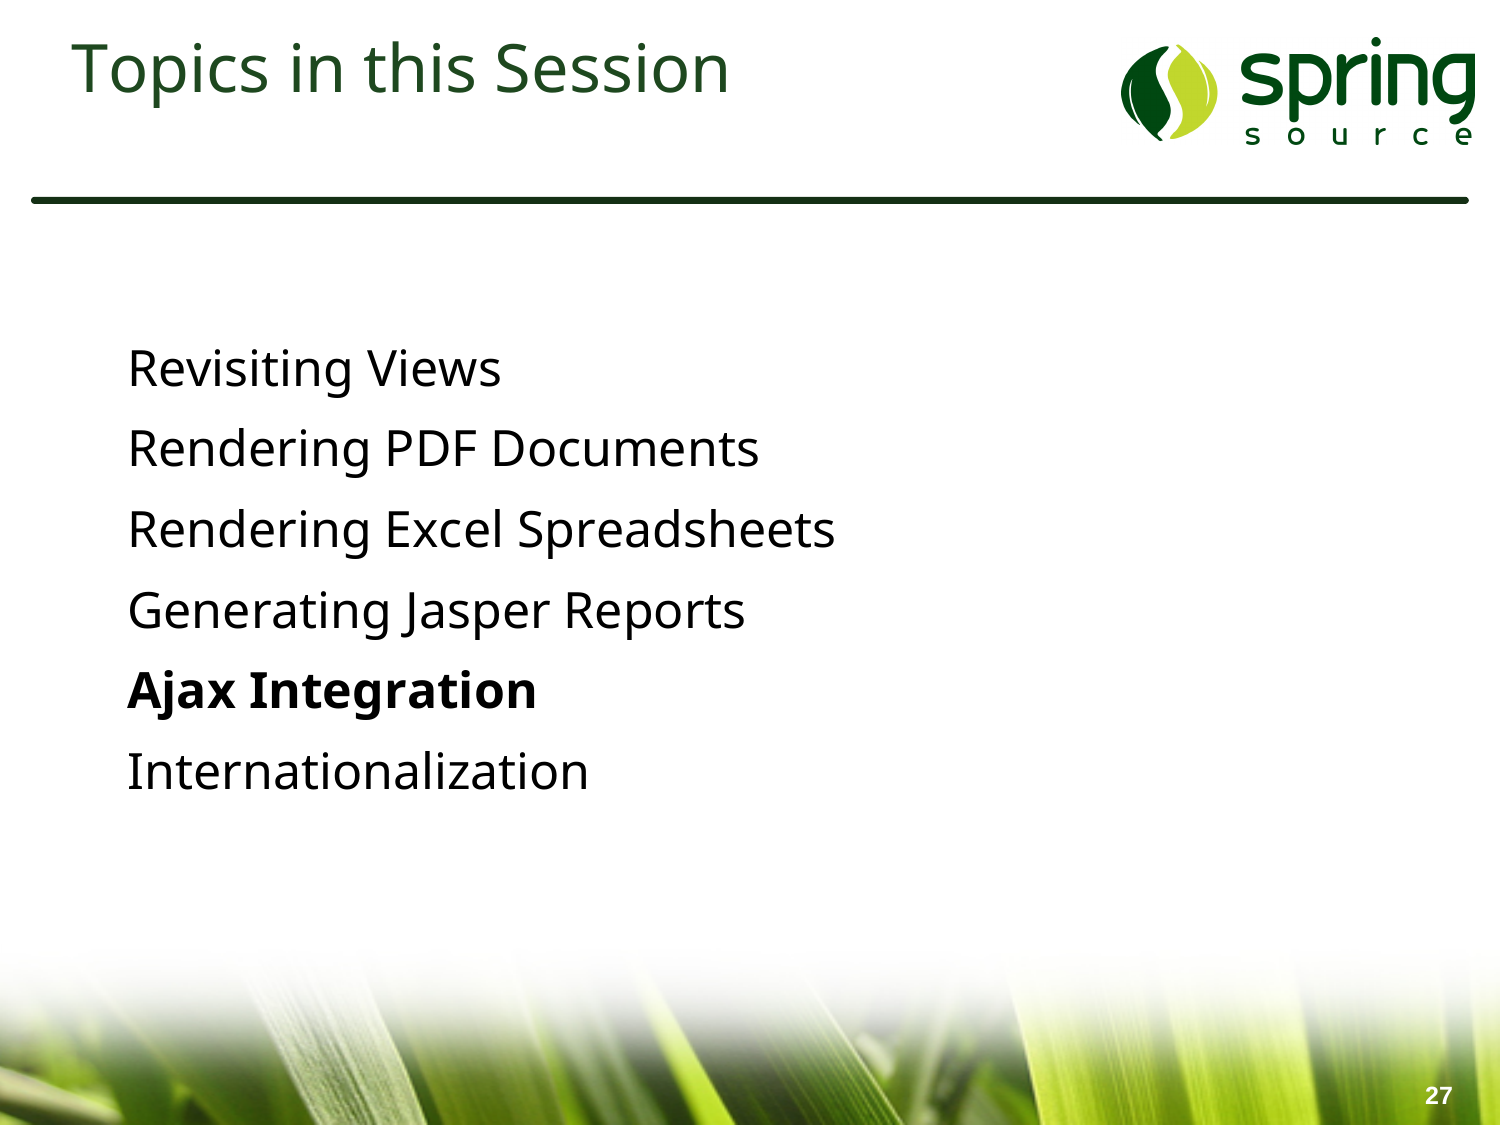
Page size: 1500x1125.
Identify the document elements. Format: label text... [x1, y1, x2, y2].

picture [0, 944, 1500, 1125]
picture [1121, 37, 1475, 145]
title Topics in this Session [56, 13, 1089, 177]
list Revisiting Views Rendering PDF Documents Rendering Excel Spreadsheets Generating Jasper Reports Ajax Integration Internationalization [112, 324, 1388, 1005]
